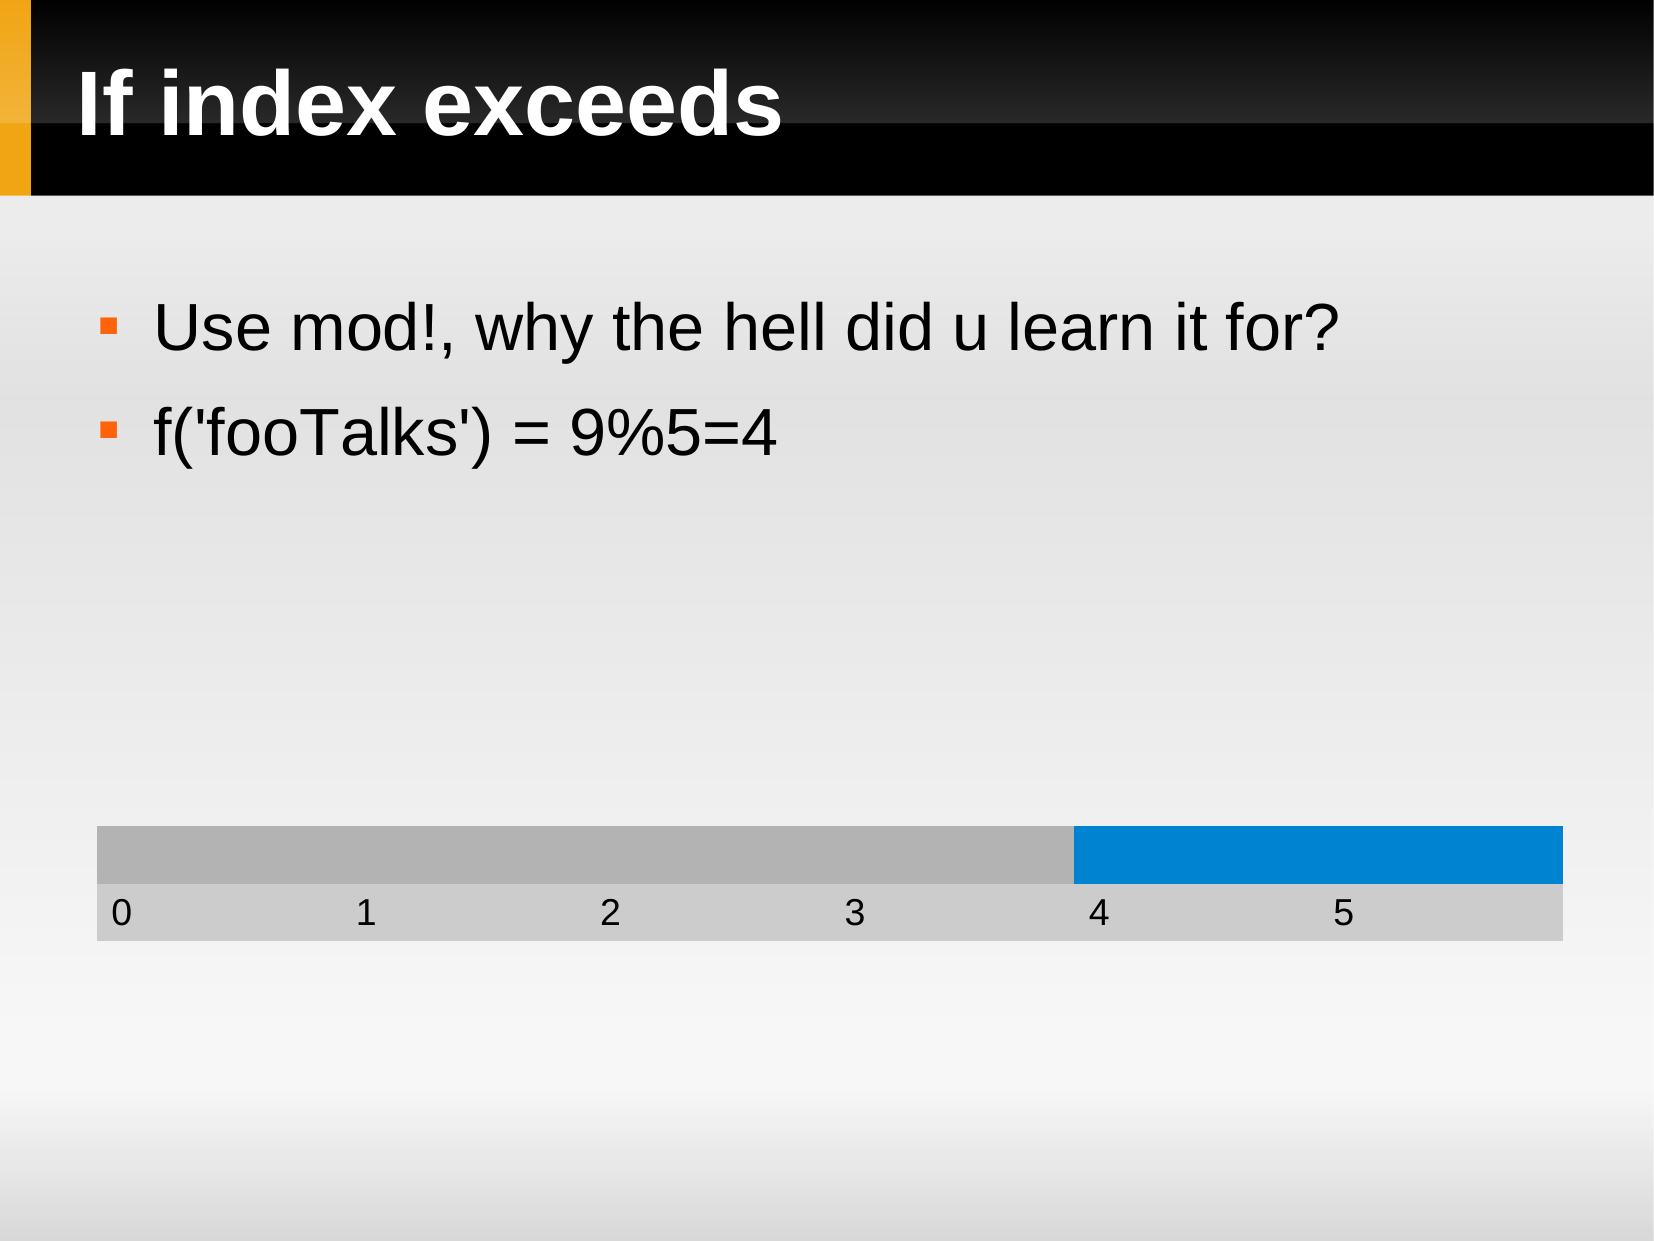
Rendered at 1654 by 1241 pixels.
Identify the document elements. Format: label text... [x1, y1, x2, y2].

table_header [1319, 826, 1563, 884]
table_cell 0 [97, 884, 341, 941]
table_header [97, 826, 341, 884]
title If index exceeds [76, 0, 1565, 208]
table_cell 3 [830, 884, 1074, 941]
table_cell 5 [1319, 884, 1563, 941]
table_cell 2 [585, 884, 830, 941]
table_cell 1 [341, 884, 585, 941]
table_header [830, 826, 1074, 884]
picture [0, 0, 1654, 1241]
table_cell 4 [1074, 884, 1319, 941]
table_header [585, 826, 830, 884]
table_header [341, 826, 585, 884]
table_header [1074, 826, 1319, 884]
list Use mod!, why the hell did u learn it for? f('fooTalks') = 9%5=4 [82, 290, 1571, 681]
